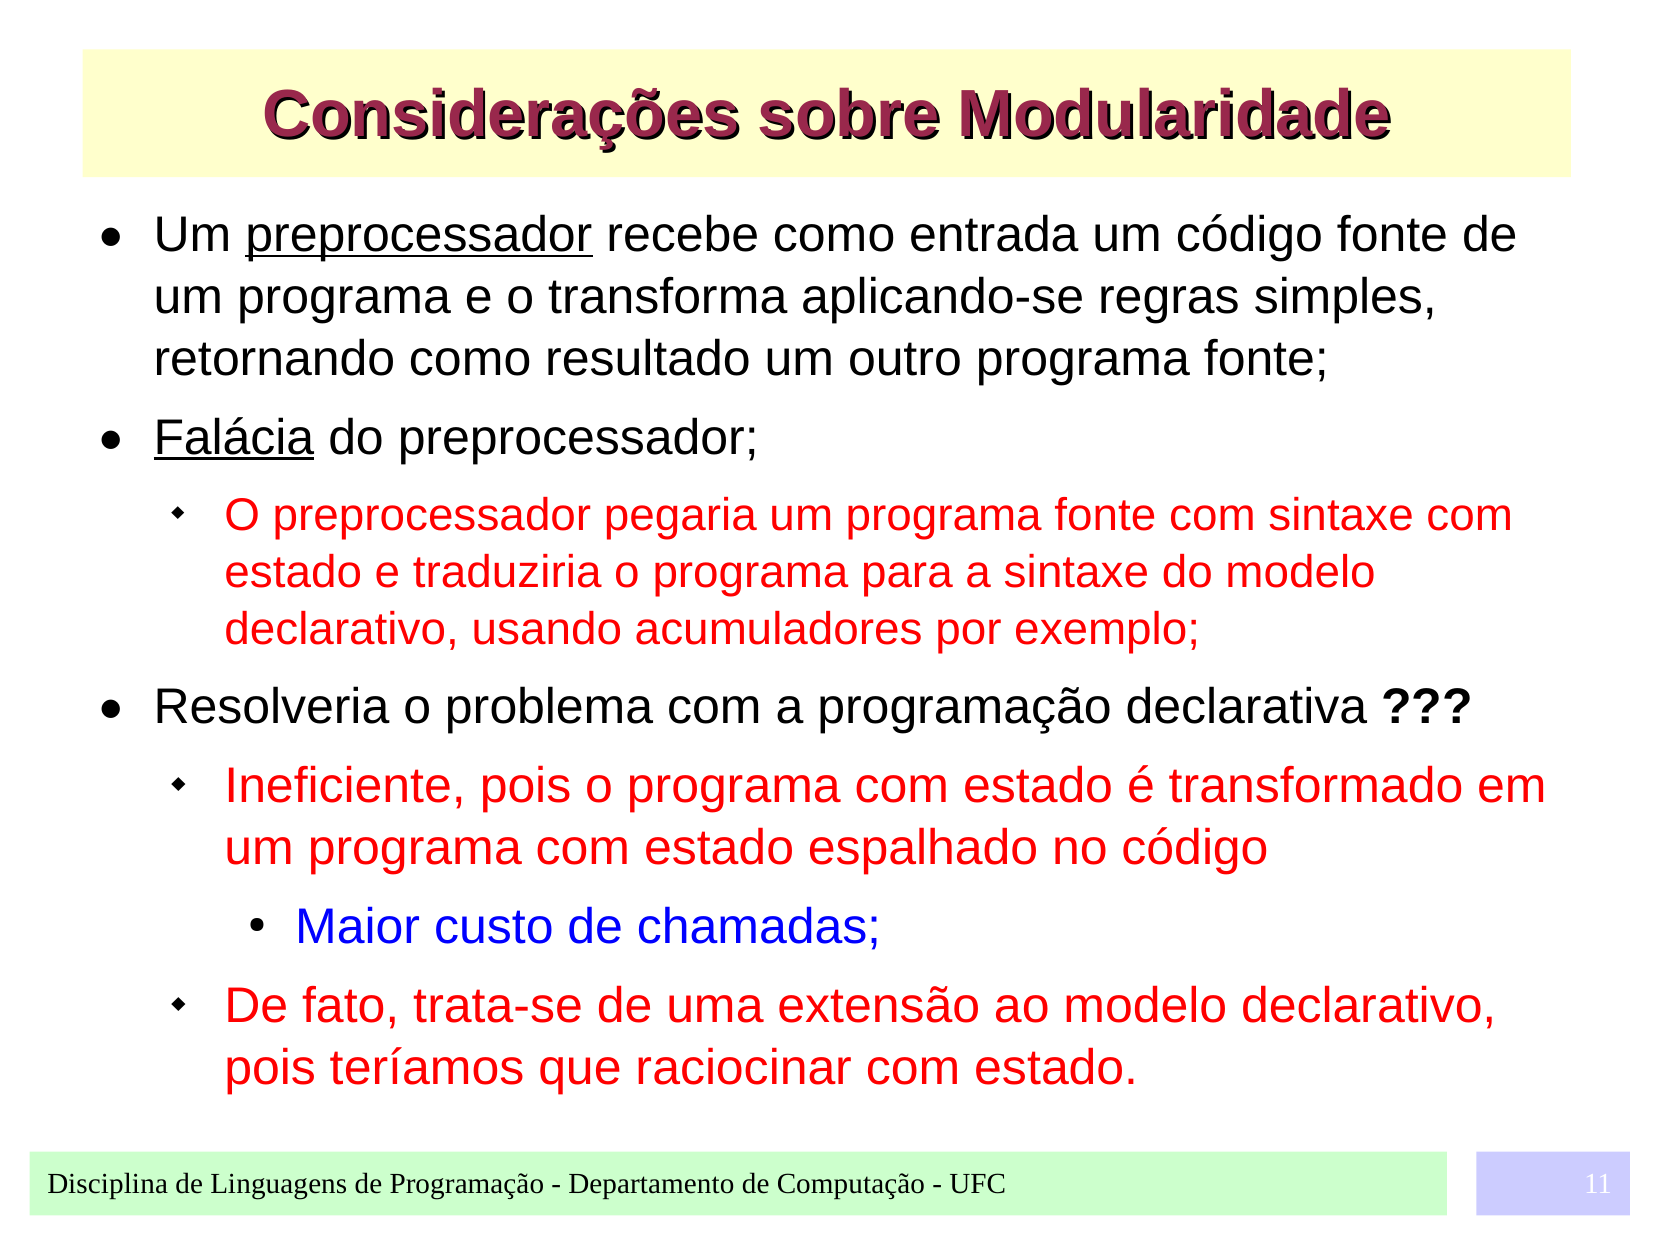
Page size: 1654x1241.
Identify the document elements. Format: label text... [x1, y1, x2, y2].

title Considerações sobre Modularidade [82, 49, 1571, 178]
list Um preprocessador recebe como entrada um código fonte de um programa e o transforma aplicando-se regras simples, retornando como resultado um outro programa fonte; Falácia do preprocessador; O preprocessador pegaria um programa fonte com sintaxe com estado e traduziria o programa para a sintaxe do modelo declarativo, usando acumuladores por exemplo; Resolveria o problema com a programação declarativa ??? Ineficiente, pois o programa com estado é transformado em um programa com estado espalhado no código Maior custo de chamadas; De fato, trata-se de uma extensão ao modelo declarativo, pois teríamos que raciocinar com estado. [82, 206, 1571, 1152]
